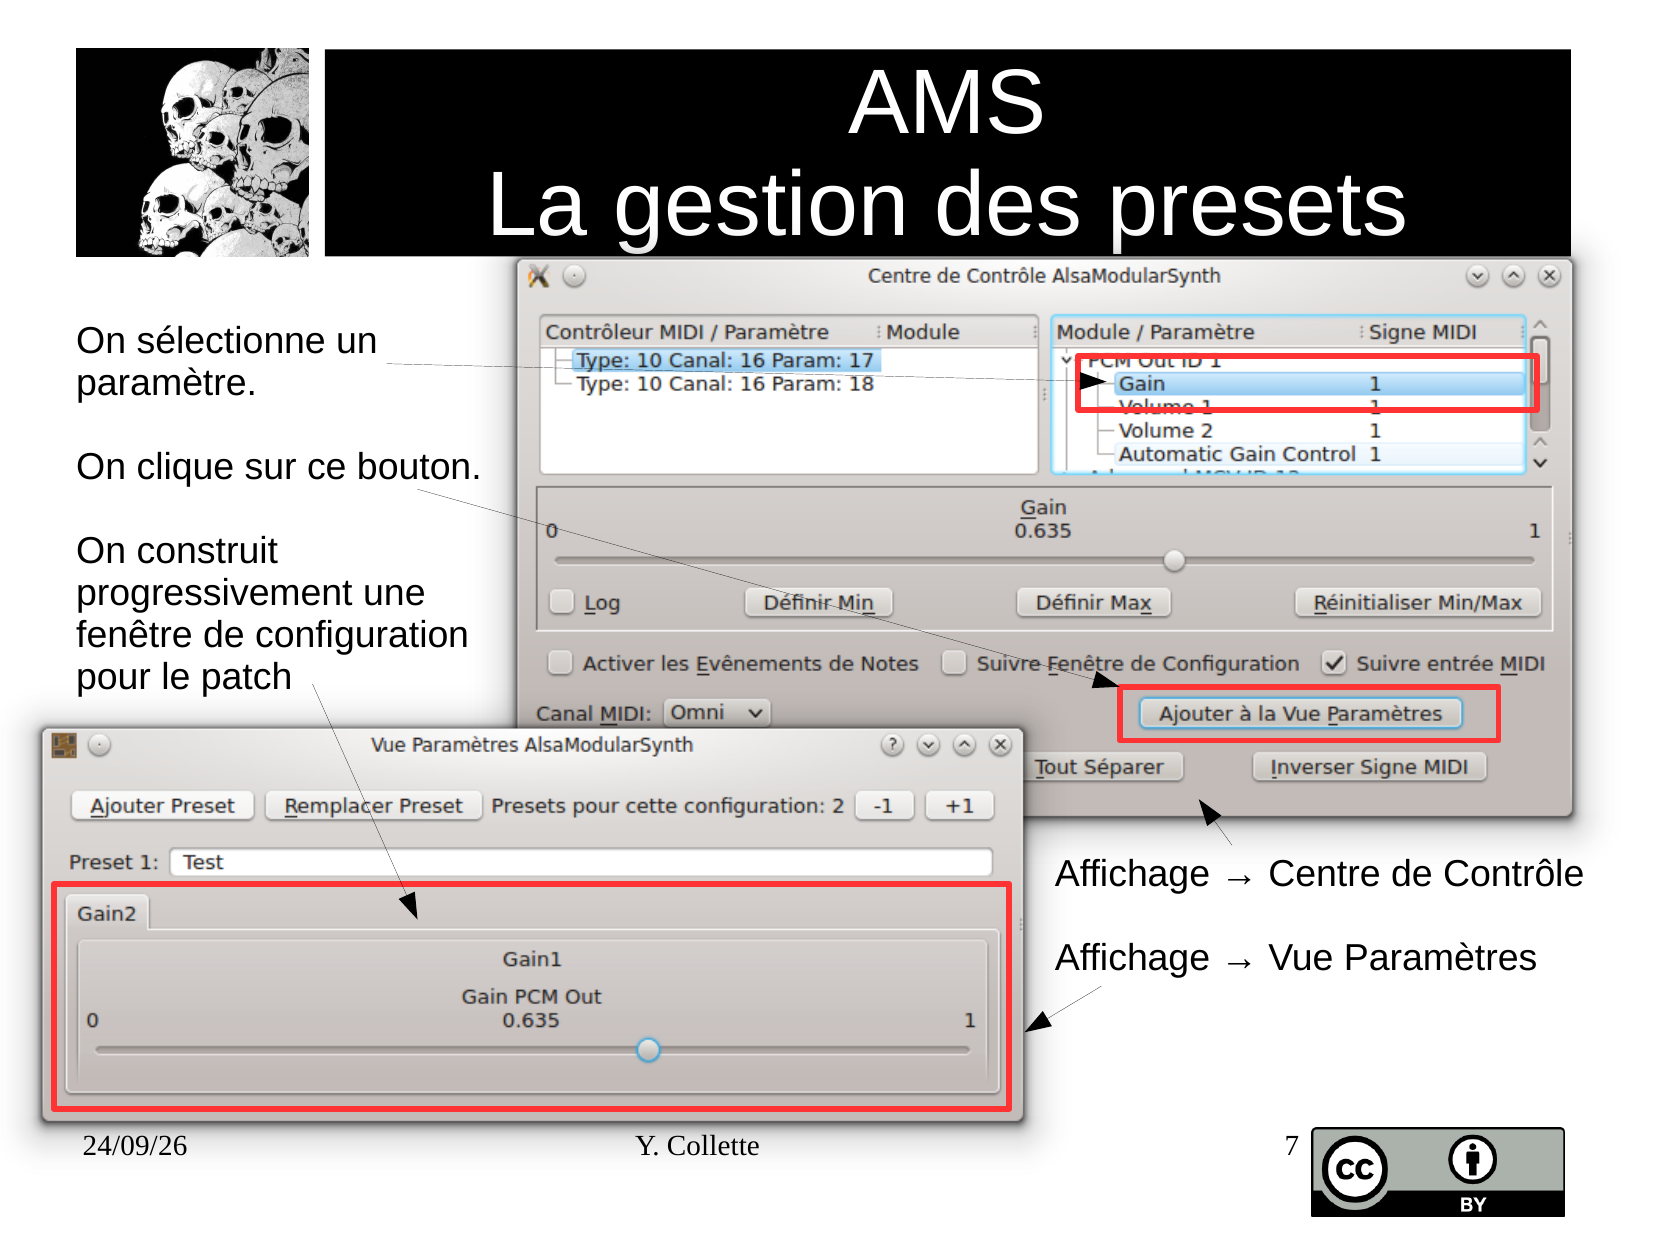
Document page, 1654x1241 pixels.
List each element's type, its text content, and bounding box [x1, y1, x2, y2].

picture [76, 48, 309, 257]
picture [1081, 359, 1534, 407]
picture [57, 887, 1006, 1106]
picture [1123, 690, 1496, 738]
text_box On sélectionne un paramètre. On clique sur ce bouton. On construit progressivement une fenêtre de configuration pour le patch [61, 312, 505, 706]
picture [1311, 1127, 1565, 1217]
picture [0, 197, 1635, 1184]
text_box Affichage → Centre de Contrôle Affichage → Vue Paramètres [1039, 845, 1604, 987]
title AMS La gestion des presets [324, 49, 1571, 257]
